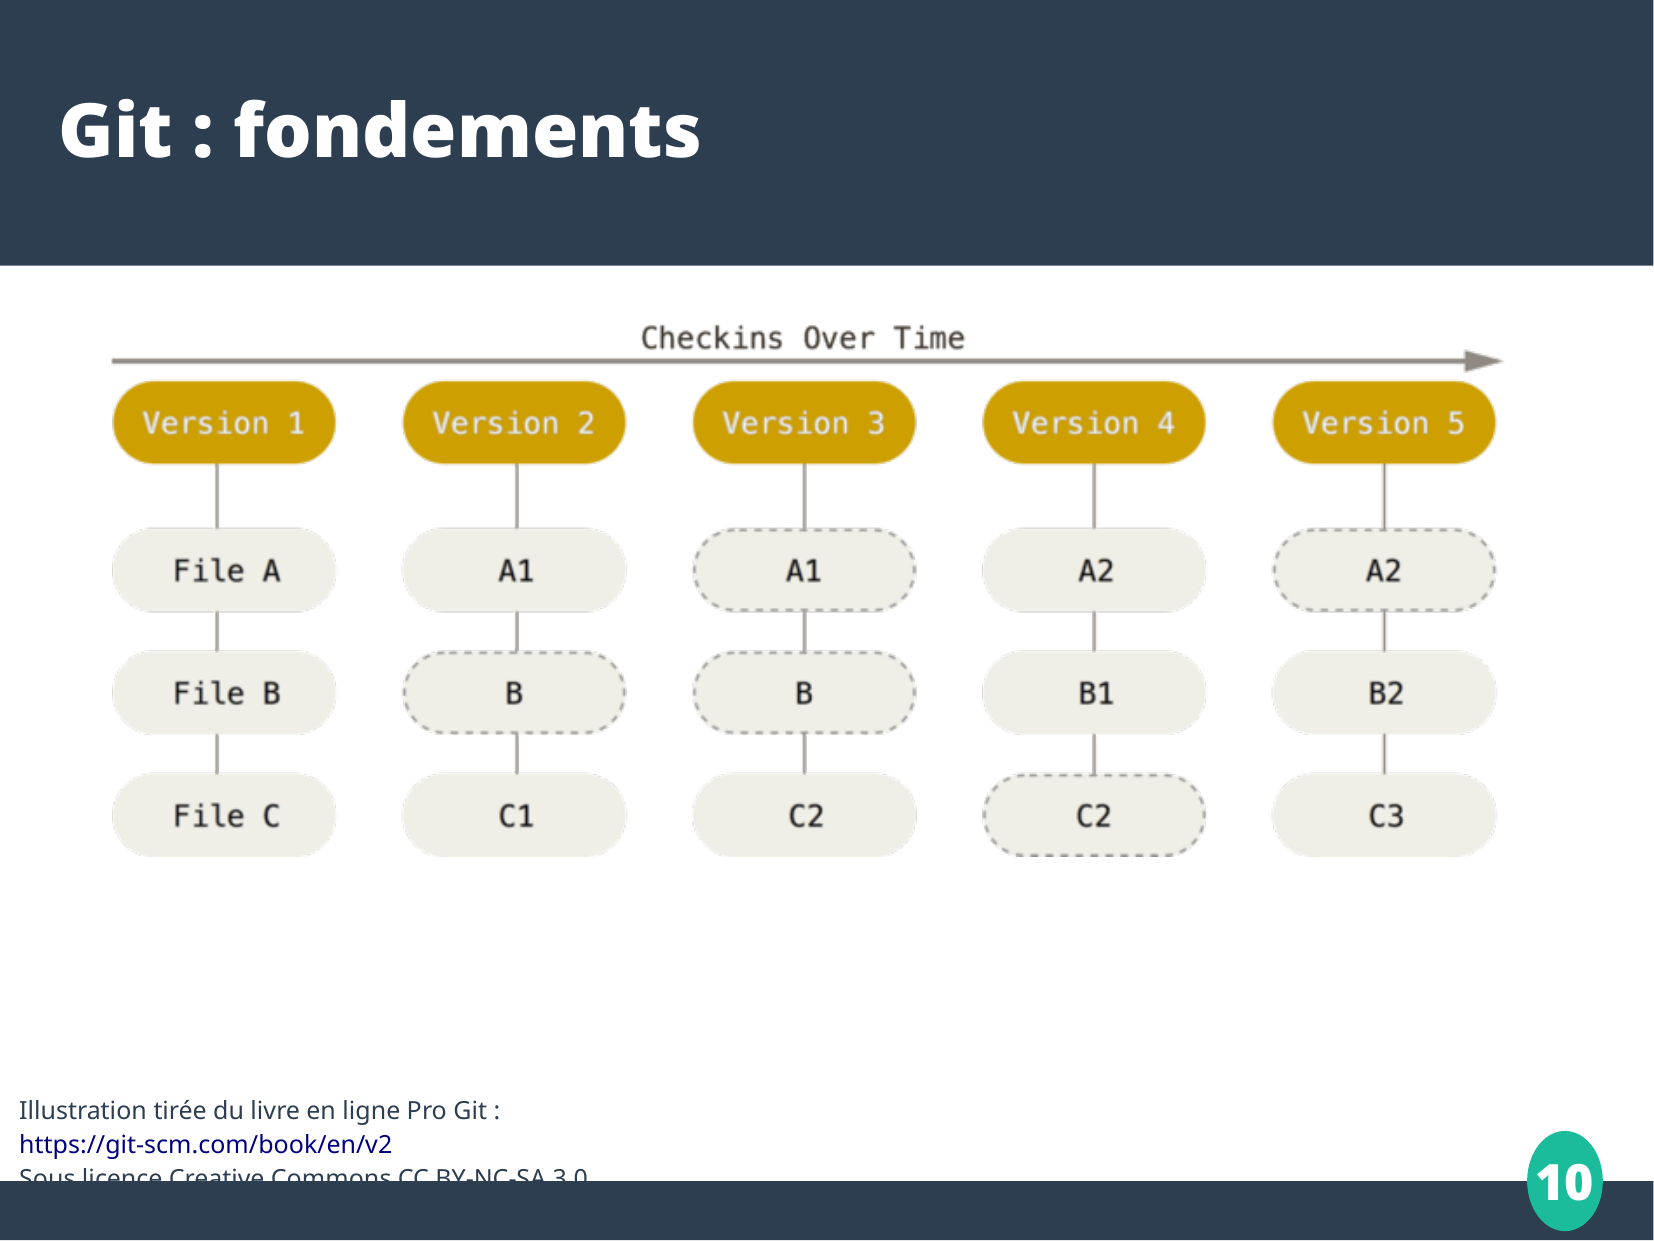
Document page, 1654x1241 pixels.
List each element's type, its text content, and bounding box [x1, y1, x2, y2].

text_box Illustration tirée du livre en ligne Pro Git : https://git-scm.com/book/en/v2 Sous licence Creative Commons CC BY-NC-SA 3.0 [4, 1092, 798, 1195]
title Git : fondements [59, 49, 1595, 207]
picture [111, 324, 1506, 857]
